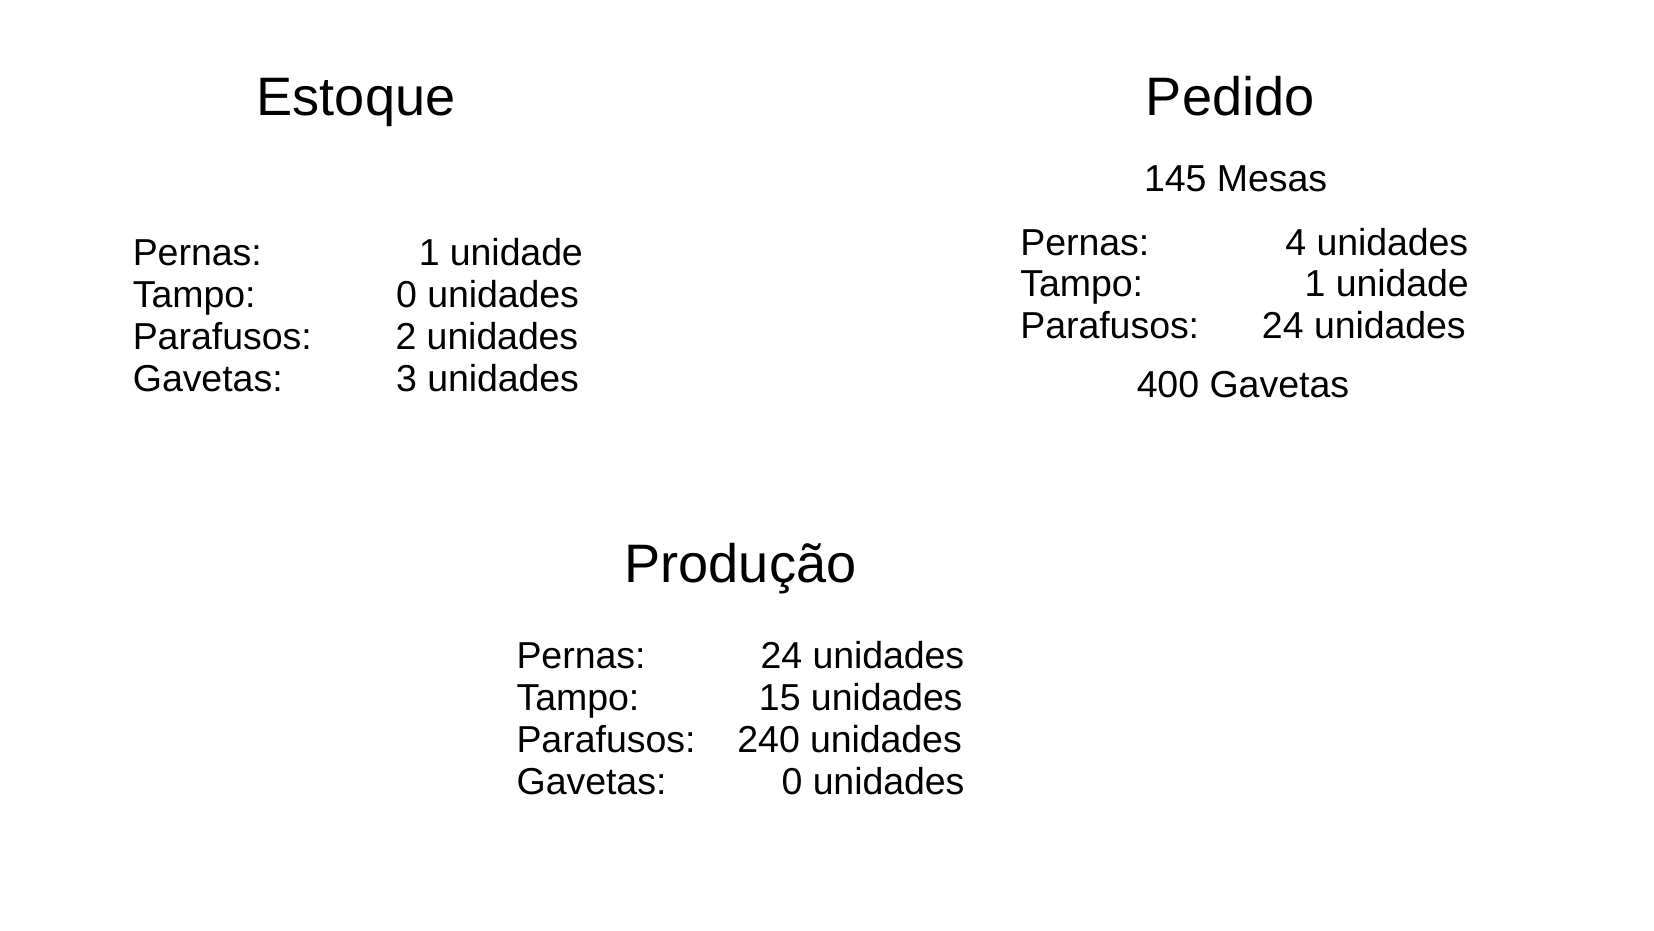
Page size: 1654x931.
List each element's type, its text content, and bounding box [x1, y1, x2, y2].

text_box Produção [609, 525, 874, 662]
text_box 145 Mesas [1129, 149, 1343, 207]
text_box Estoque [241, 59, 538, 195]
text_box Pernas: 4 unidades Tampo: 1 unidade Parafusos: 24 unidades [1005, 213, 1484, 355]
text_box Pedido [1131, 59, 1396, 148]
text_box Pernas: 24 unidades Tampo: 15 unidades Parafusos: 240 unidades Gavetas: 0 unidades [501, 626, 980, 810]
text_box 400 Gavetas [1122, 356, 1364, 414]
text_box Pernas: 1 unidade Tampo: 0 unidades Parafusos: 2 unidades Gavetas: 3 unidades [118, 224, 599, 408]
